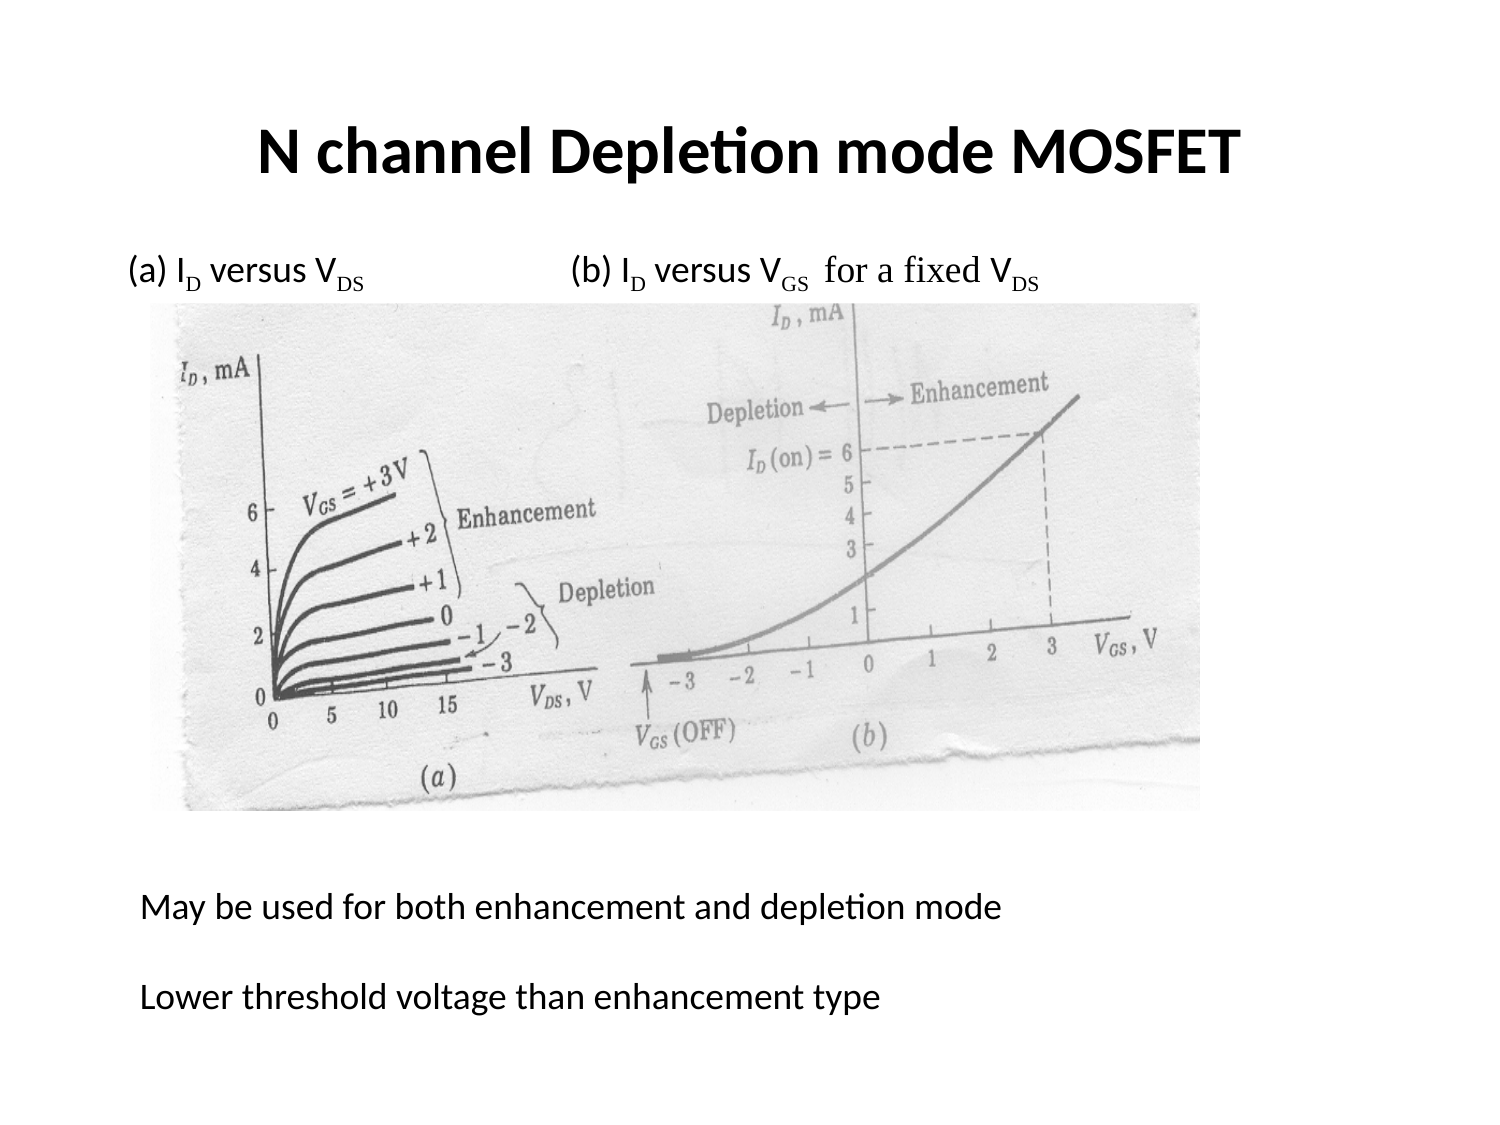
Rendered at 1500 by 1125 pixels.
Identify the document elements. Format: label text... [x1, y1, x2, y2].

text_box May be used for both enhancement and depletion mode Lower threshold voltage than enhancement type [125, 874, 1225, 1025]
text_box N channel Depletion mode MOSFET [112, 99, 1388, 244]
text_box (a) ID versus VDS (b) ID versus VGS for a fixed VDS [112, 244, 1313, 304]
picture [150, 304, 1200, 850]
